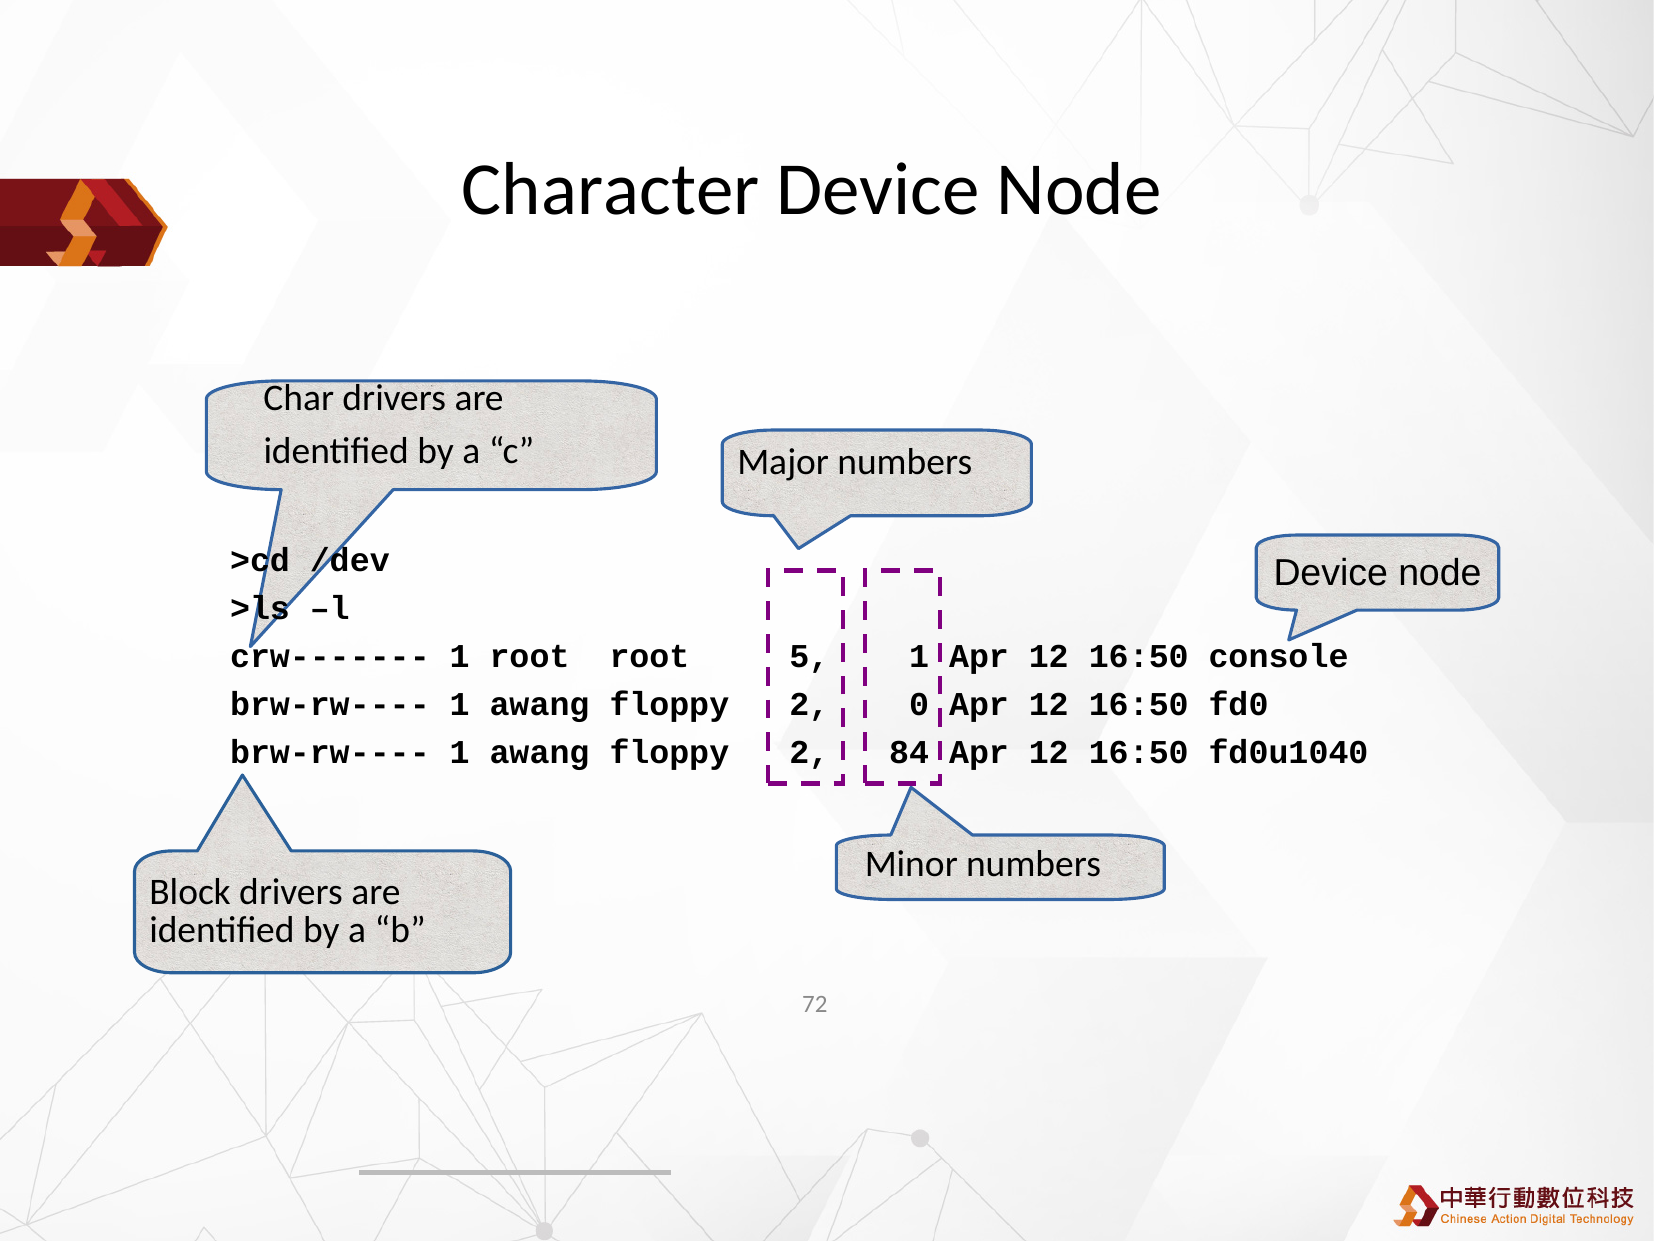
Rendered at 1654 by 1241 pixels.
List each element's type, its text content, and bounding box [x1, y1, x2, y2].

text_box Minor numbers [836, 787, 1165, 900]
text_box [722, 430, 1032, 549]
text_box [359, 1170, 671, 1175]
text_box Major numbers [737, 446, 1032, 491]
text_box crw------- 1 root root 5, 1 Apr 12 16:50 console [229, 639, 1371, 678]
text_box Block drivers are identified by a “b” [134, 869, 522, 971]
text_box [134, 775, 511, 869]
text_box 72 [802, 993, 843, 1024]
text_box brw-rw---- 1 awang floppy 2, 84 Apr 12 16:50 fd0u1040 [229, 735, 1391, 774]
text_box Char drivers are [248, 375, 594, 434]
title Character Device Node [118, 112, 1506, 281]
text_box >ls –l [229, 591, 371, 630]
text_box identified by a “c” [263, 435, 617, 480]
text_box Device node [1256, 535, 1499, 640]
text_box [206, 381, 657, 543]
text_box [251, 630, 266, 639]
text_box [261, 582, 310, 591]
text_box brw-rw---- 1 awang floppy 2, 0 Apr 12 16:50 fd0 [229, 687, 1291, 726]
picture [0, 0, 1654, 1241]
text_box >cd /dev [229, 543, 411, 582]
